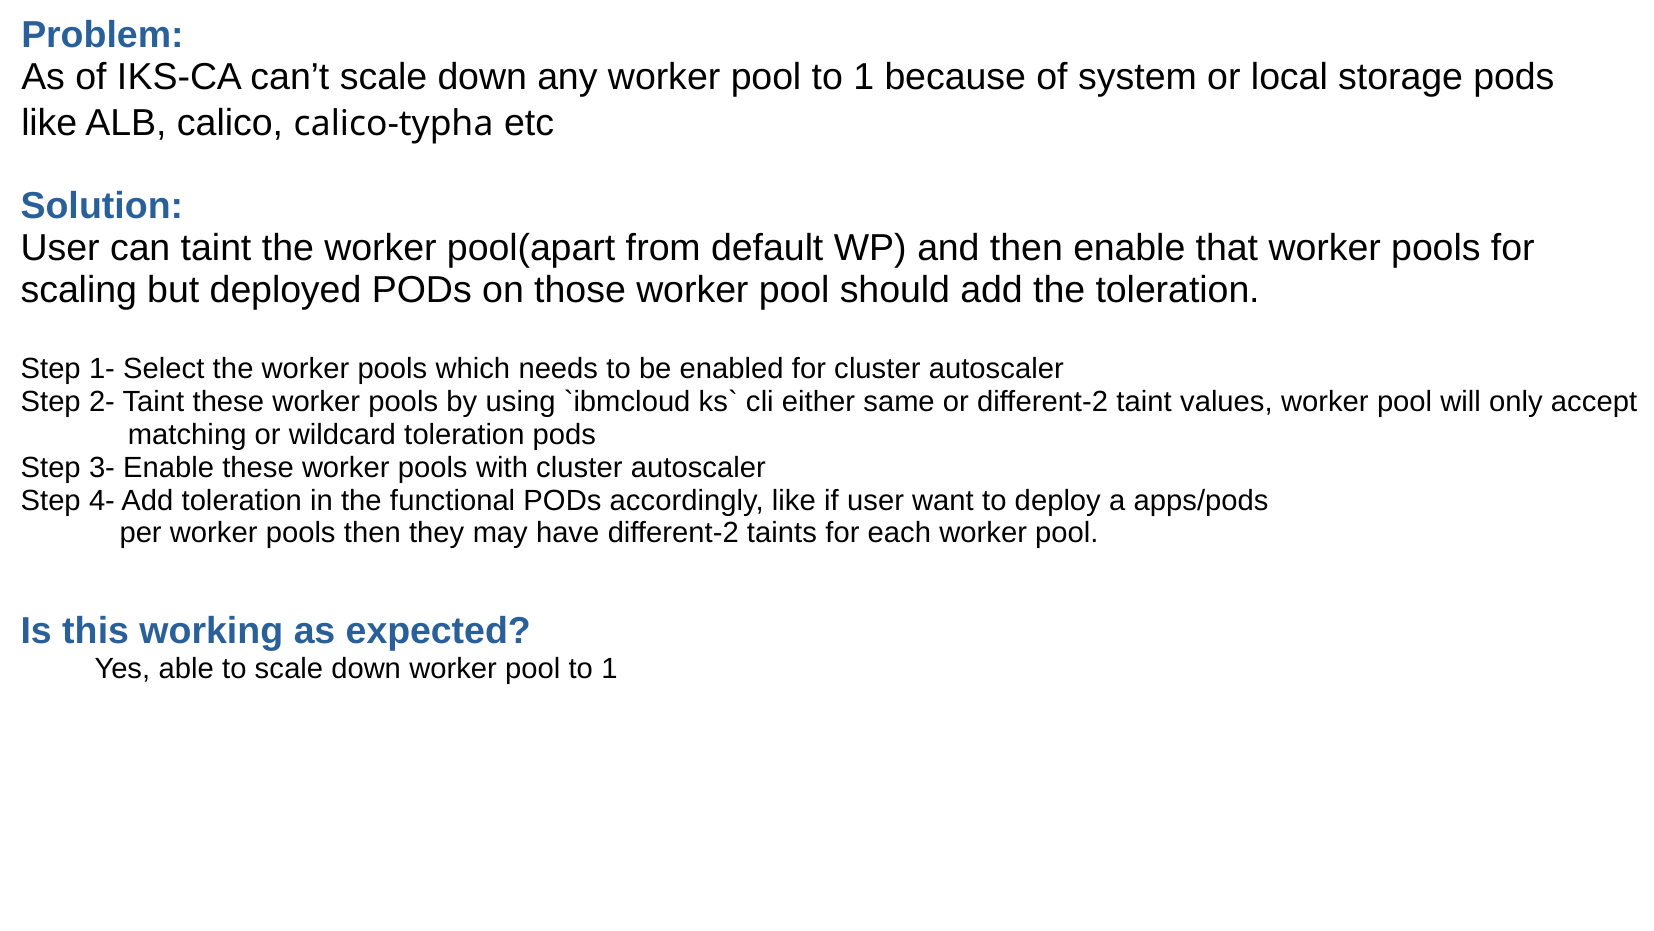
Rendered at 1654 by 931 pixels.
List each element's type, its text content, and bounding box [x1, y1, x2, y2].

text_box Is this working as expected? Yes, able to scale down worker pool to 1 [5, 602, 634, 692]
text_box Problem: As of IKS-CA can’t scale down any worker pool to 1 because of system or local storage pods like ALB, calico, calico-typha etc [6, 5, 1571, 153]
text_box Solution: User can taint the worker pool(apart from default WP) and then enable that worker pools for scaling but deployed PODs on those worker pool should add the toleration. Step 1- Select the worker pools which needs to be enabled for cluster autoscaler Step 2- Taint these worker pools by using `ibmcloud ks` cli either same or different-2 taint values, worker pool will only accept matching or wildcard toleration pods Step 3- Enable these worker pools with cluster autoscaler Step 4- Add toleration in the functional PODs accordingly, like if user want to deploy a apps/pods per worker pools then they may have different-2 taints for each worker pool. [5, 177, 1654, 599]
